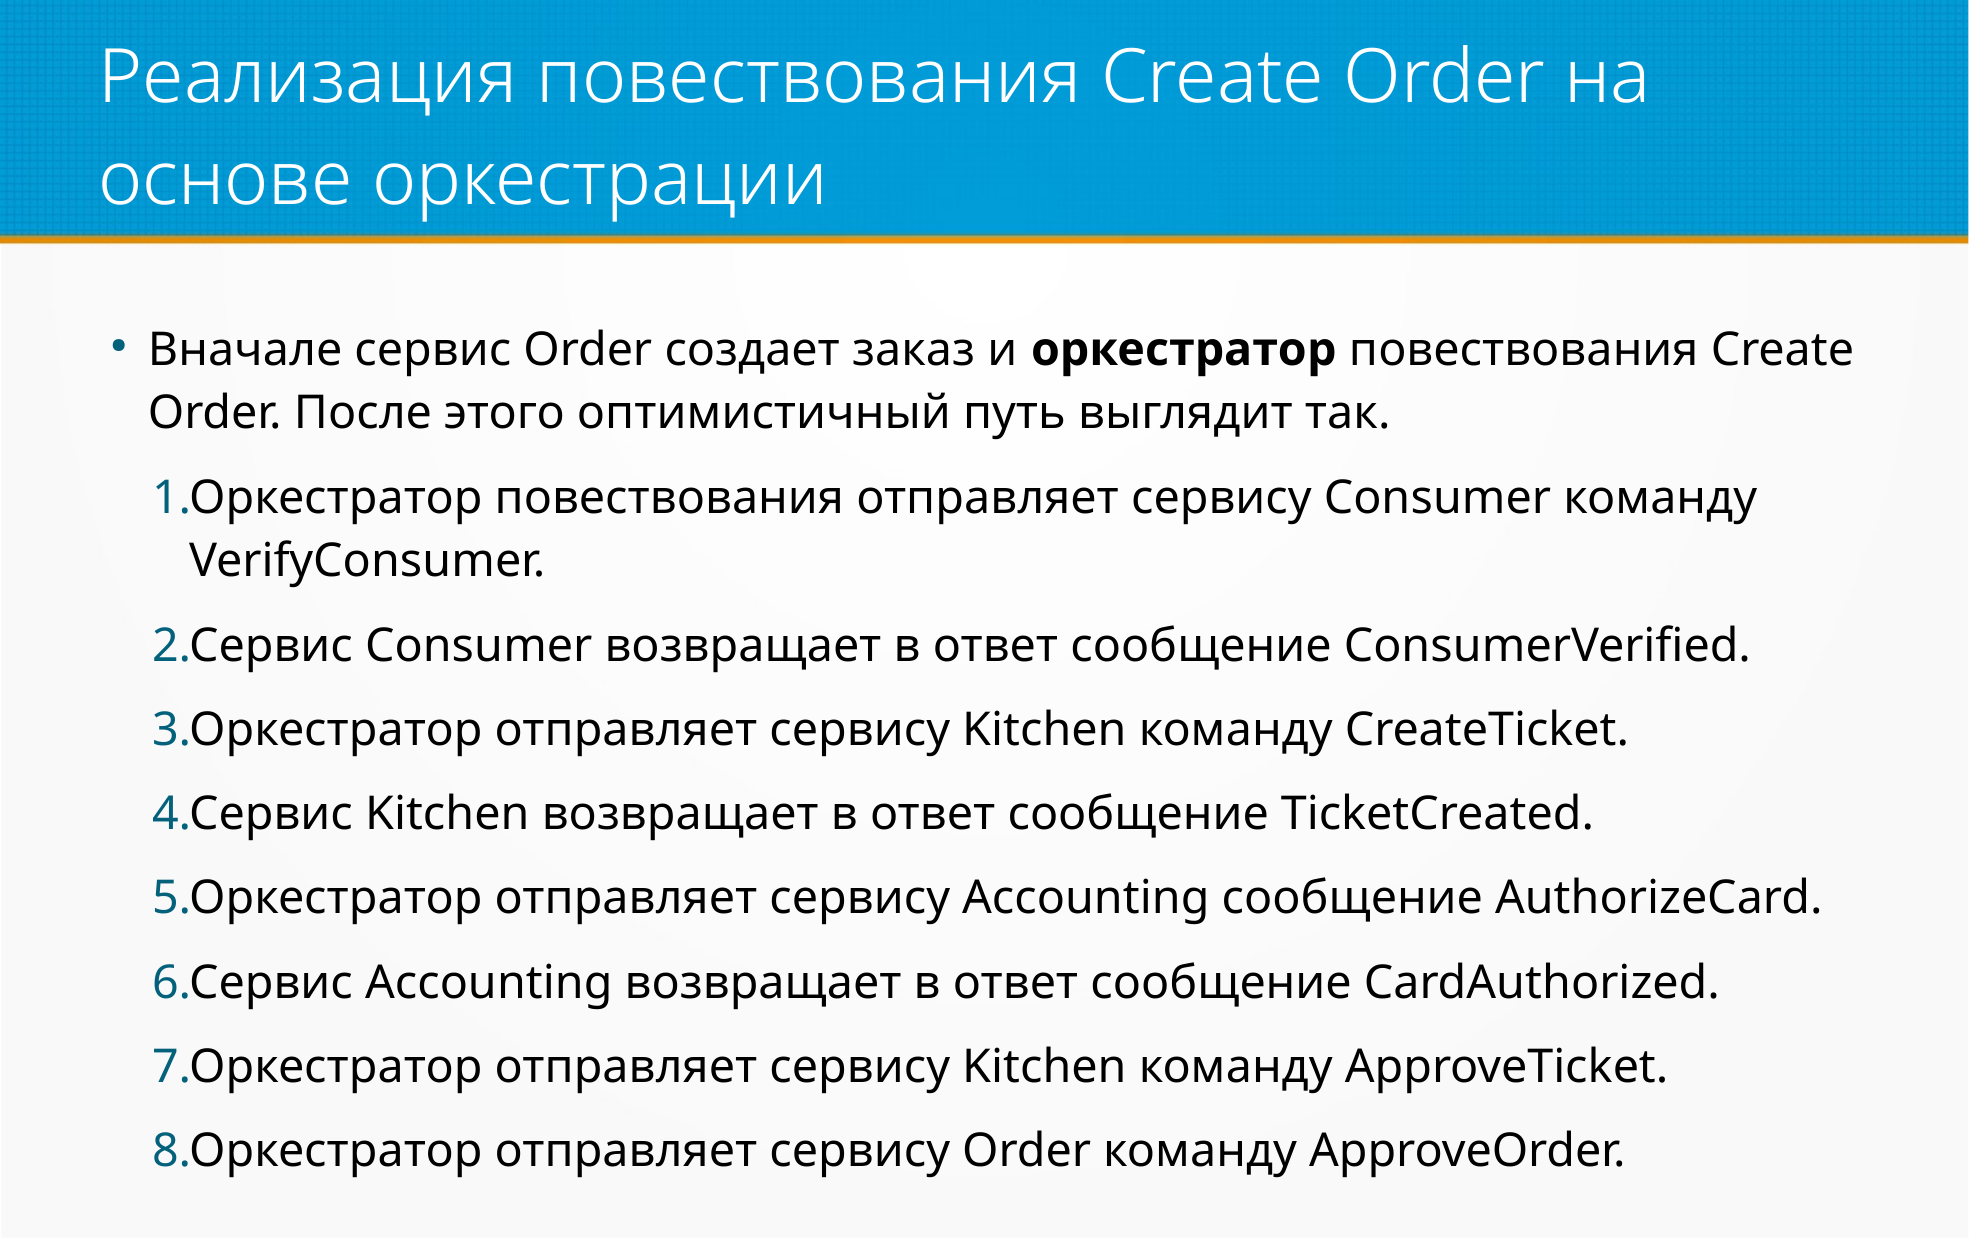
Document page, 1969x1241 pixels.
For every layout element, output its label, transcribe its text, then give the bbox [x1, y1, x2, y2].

list Вначале сервис Order создает заказ и оркестратор повествования Create Order. После этого оптимистичный путь выглядит так. Оркестратор повествования отправляет сервису Consumer команду VerifyConsumer. Сервис Consumer возвращает в ответ сообщение ConsumerVerified. Оркестратор отправляет сервису Kitchen команду CreateTicket. Сервис Kitchen возвращает в ответ сообщение TicketCreated. Оркестратор отправляет сервису Accounting сообщение AuthorizeCard. Сервис Accounting возвращает в ответ сообщение CardAuthorized. Оркестратор отправляет сервису Kitchen команду ApproveTicket. Оркестратор отправляет сервису Order команду ApproveOrder. [98, 315, 1949, 1193]
title Реализация повествования Create Order на основе оркестрации [98, 19, 1870, 227]
picture [0, 233, 1969, 1241]
